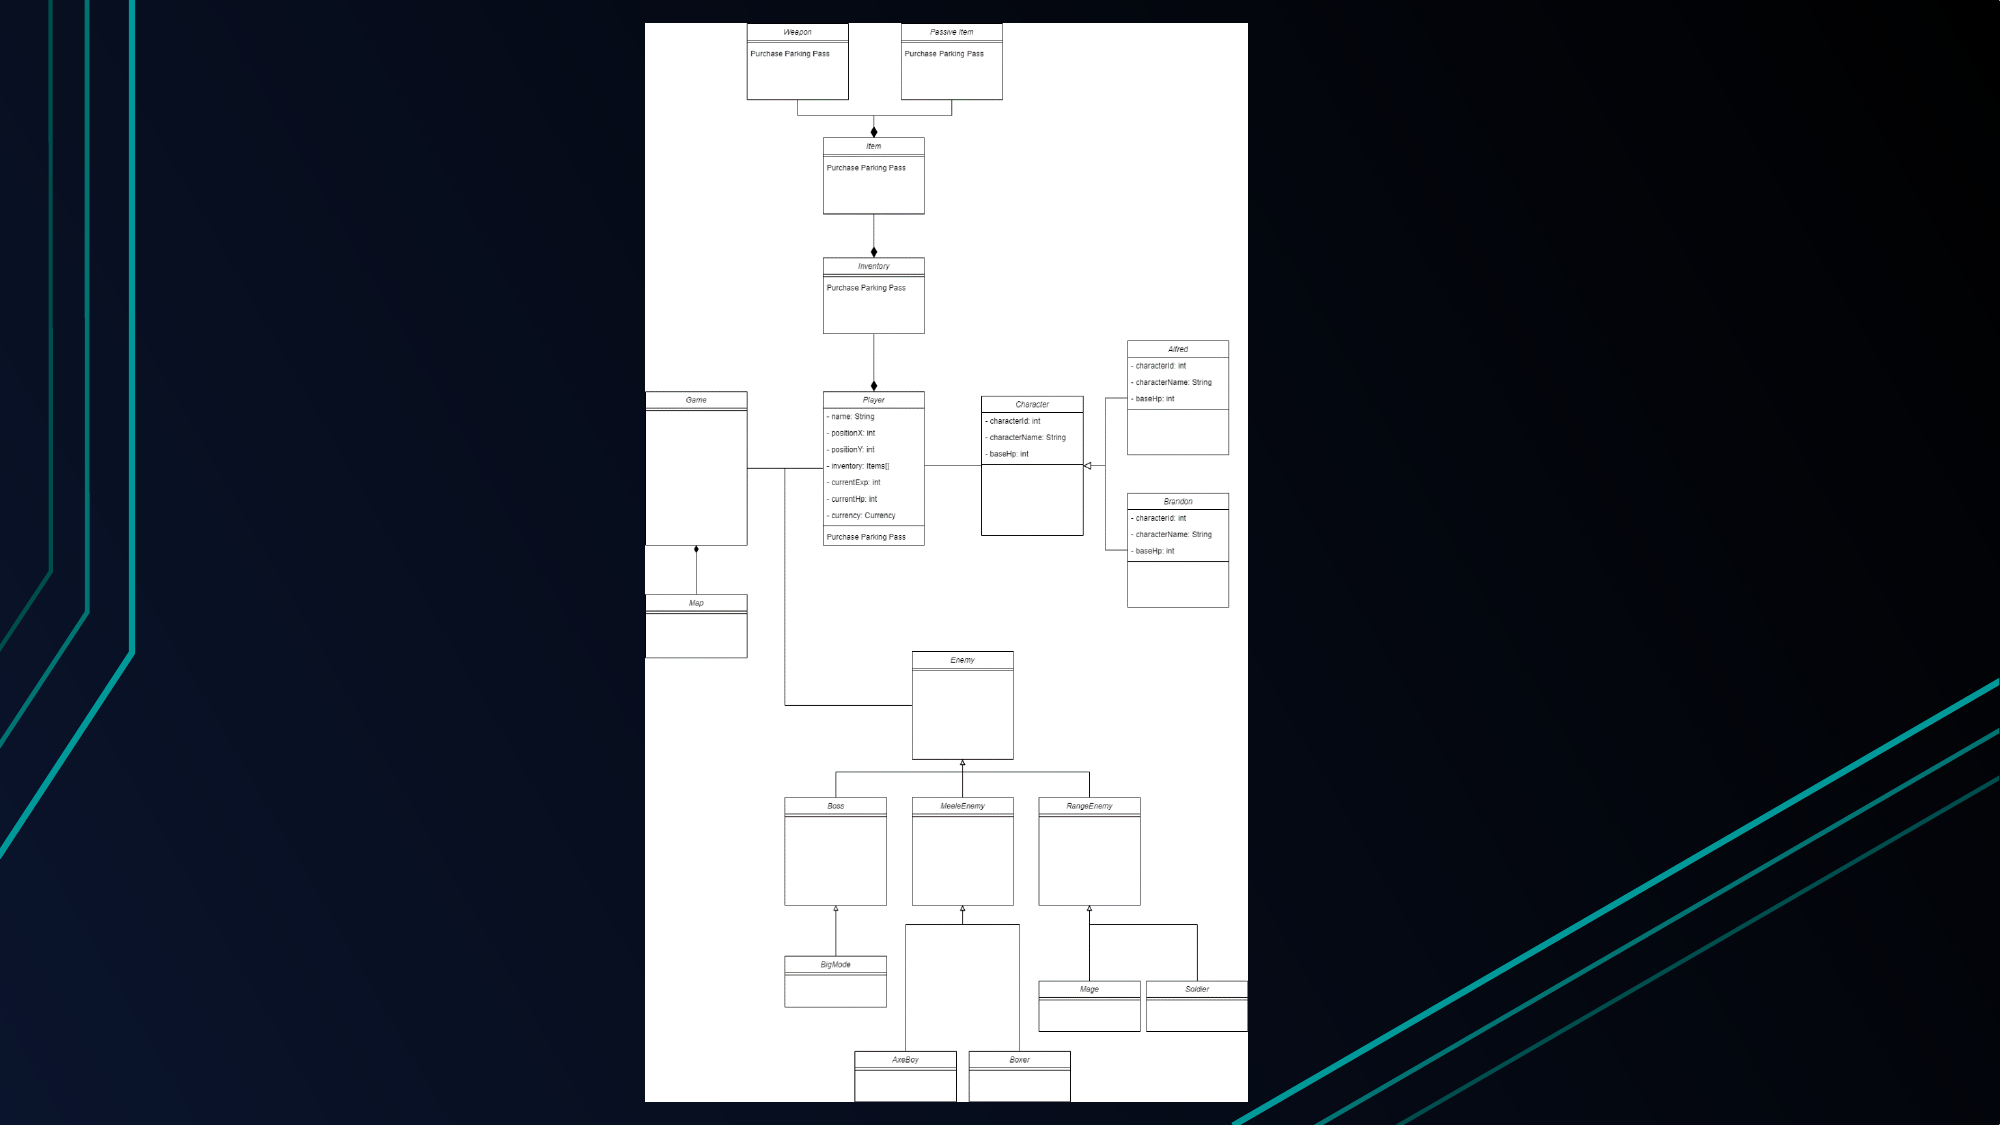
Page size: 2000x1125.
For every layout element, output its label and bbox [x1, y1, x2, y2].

picture [645, 23, 1248, 1102]
